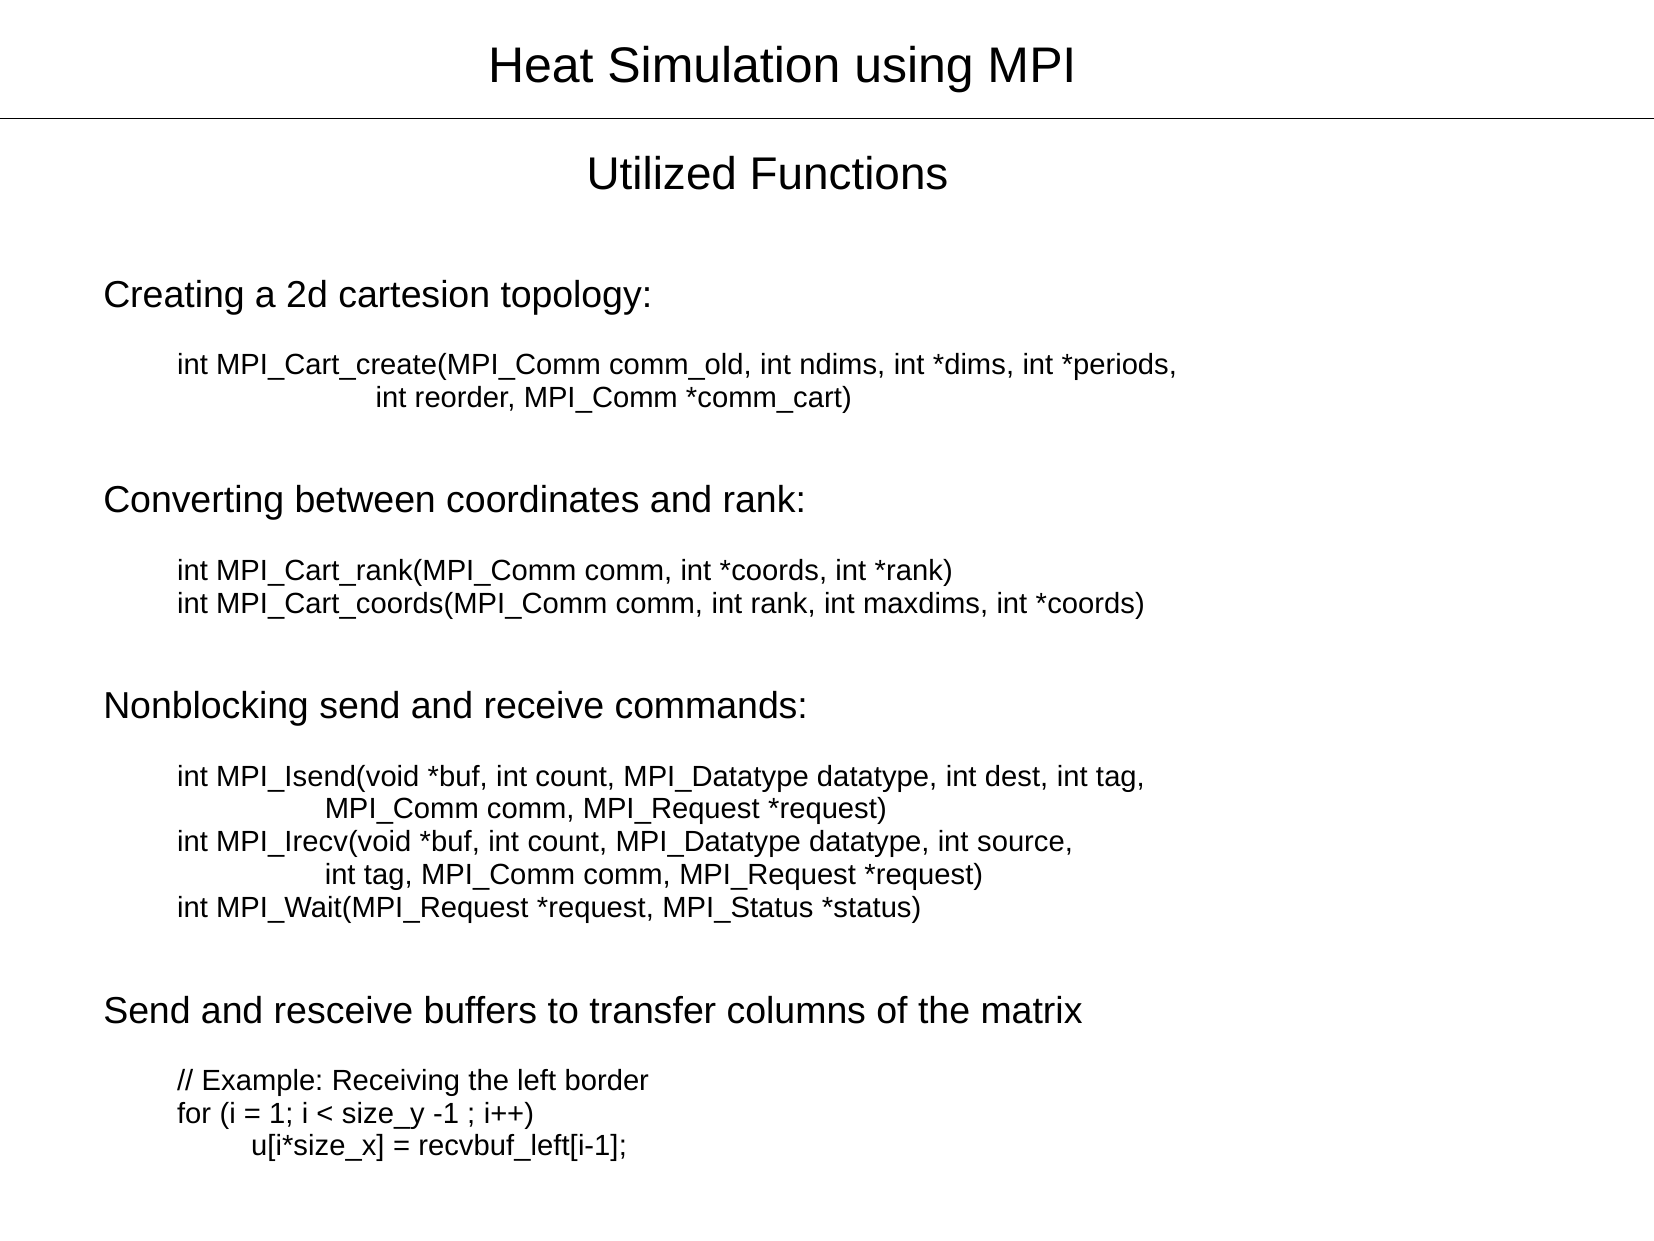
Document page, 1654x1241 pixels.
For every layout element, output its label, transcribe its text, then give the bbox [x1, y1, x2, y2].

text_box Creating a 2d cartesion topology: int MPI_Cart_create(MPI_Comm comm_old, int ndims, int *dims, int *periods, int reorder, MPI_Comm *comm_cart) Converting between coordinates and rank: int MPI_Cart_rank(MPI_Comm comm, int *coords, int *rank) int MPI_Cart_coords(MPI_Comm comm, int rank, int maxdims, int *coords) Nonblocking send and receive commands: int MPI_Isend(void *buf, int count, MPI_Datatype datatype, int dest, int tag, MPI_Comm comm, MPI_Request *request) int MPI_Irecv(void *buf, int count, MPI_Datatype datatype, int source, int tag, MPI_Comm comm, MPI_Request *request) int MPI_Wait(MPI_Request *request, MPI_Status *status) Send and resceive buffers to transfer columns of the matrix // Example: Receiving the left border for (i = 1; i < size_y -1 ; i++) u[i*size_x] = recvbuf_left[i-1]; [88, 265, 1565, 1212]
text_box Heat Simulation using MPI [265, 29, 1300, 101]
text_box Utilized Functions [442, 140, 1093, 207]
